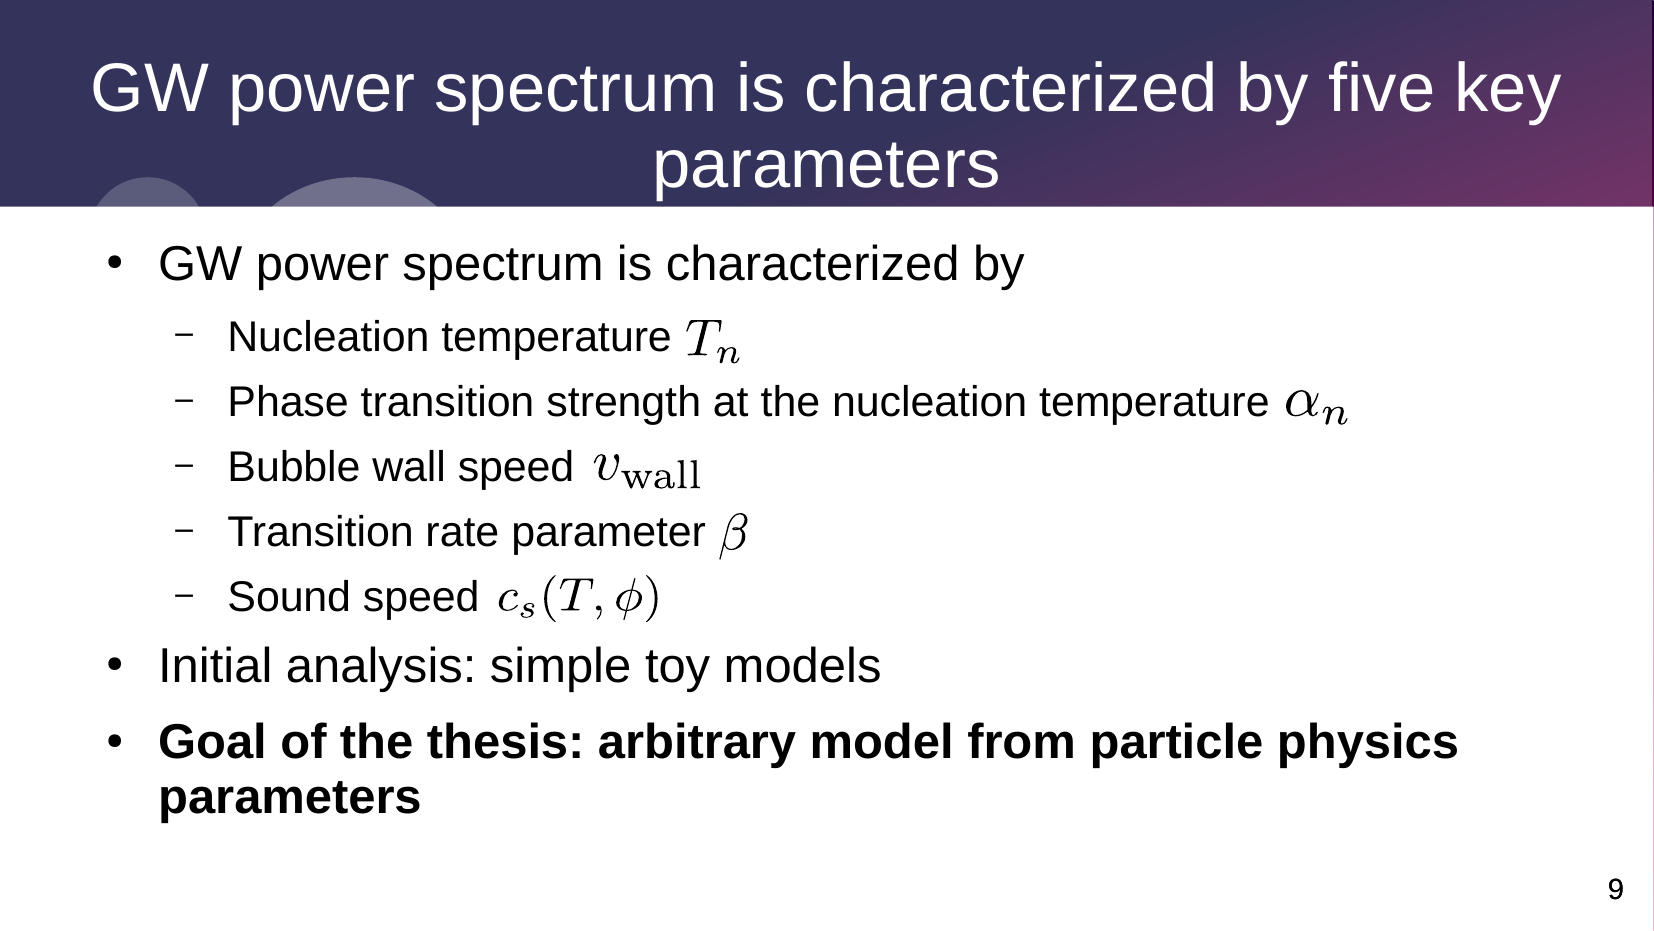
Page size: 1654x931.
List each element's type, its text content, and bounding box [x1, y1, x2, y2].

picture [683, 318, 742, 366]
picture [1281, 387, 1350, 427]
picture [589, 451, 702, 491]
list GW power spectrum is characterized by Nucleation temperature Phase transition strength at the nucleation temperature Bubble wall speed Transition rate parameter Sound speed Initial analysis: simple toy models Goal of the thesis: arbitrary model from particle physics parameters [88, 236, 1565, 827]
picture [494, 573, 660, 624]
title GW power spectrum is characterized by five key parameters [88, 44, 1565, 207]
picture [717, 513, 748, 560]
